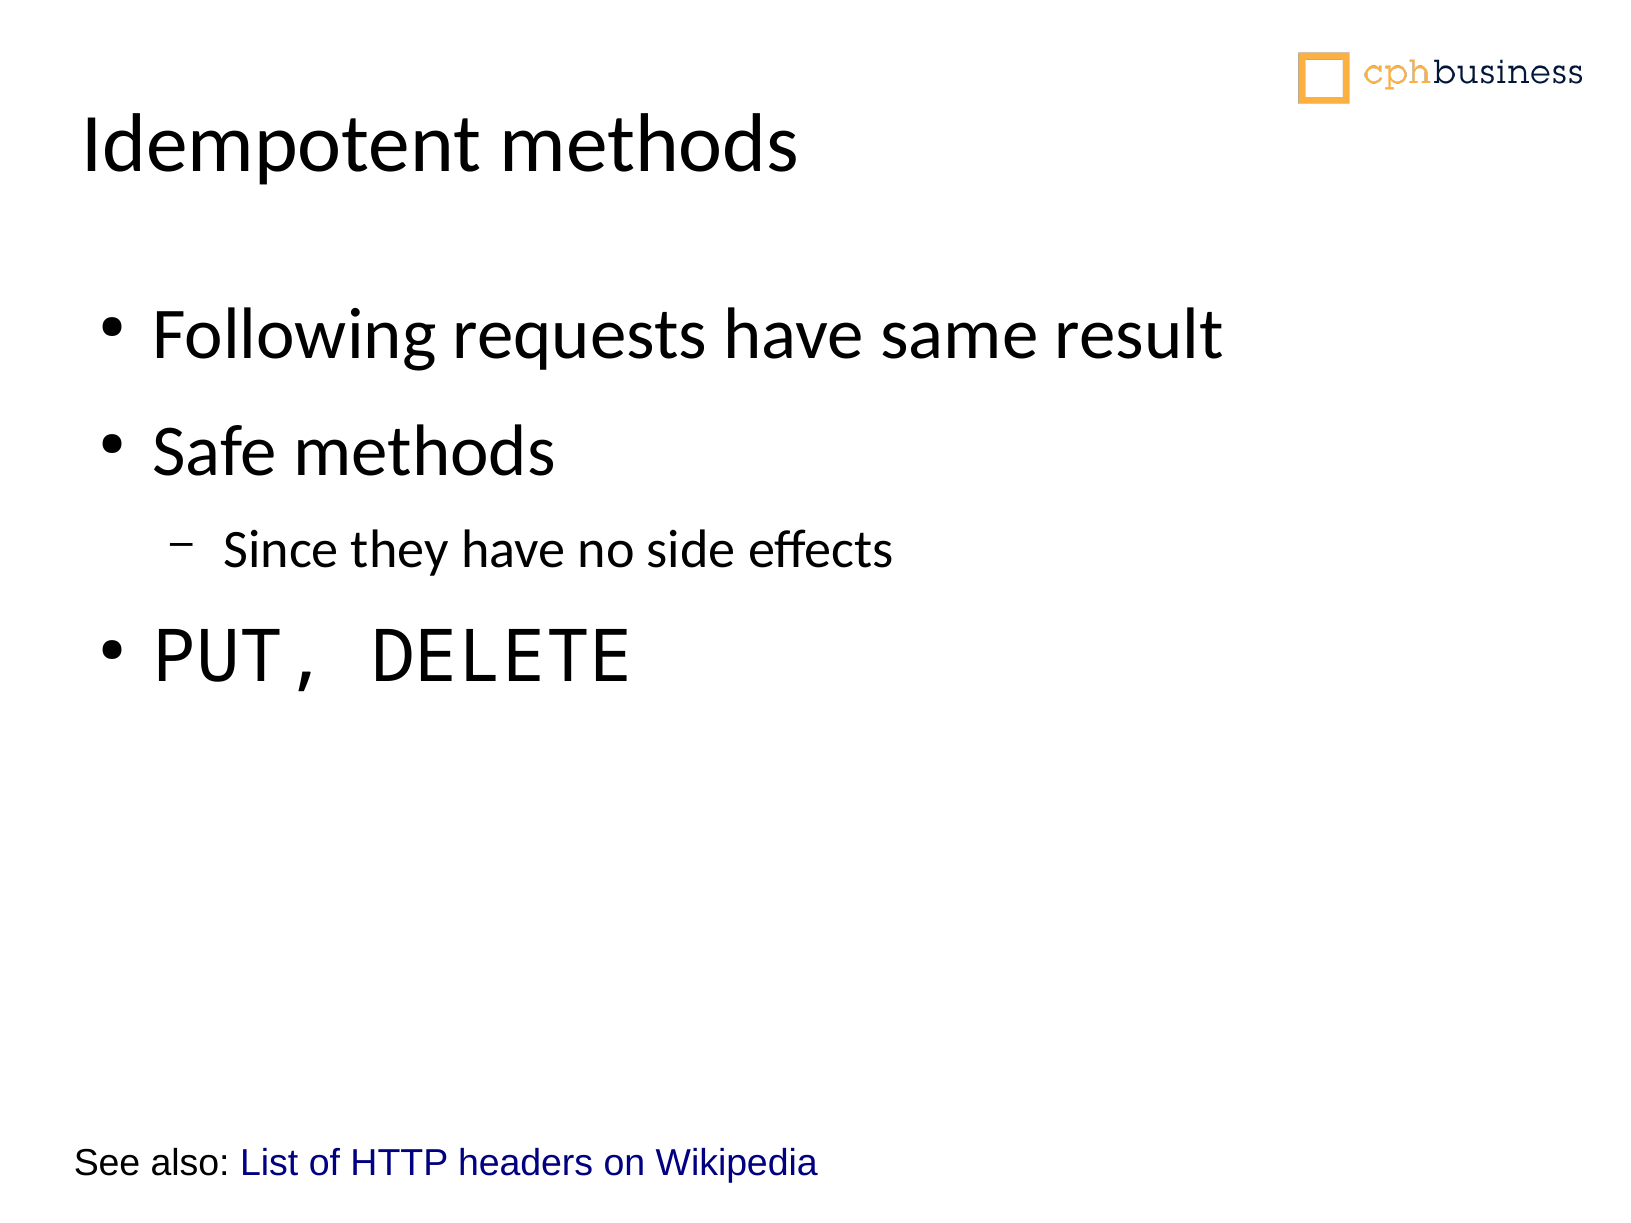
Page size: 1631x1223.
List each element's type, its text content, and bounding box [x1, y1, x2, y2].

list Following requests have same result Safe methods Since they have no side effects PUT, DELETE [81, 285, 1549, 1092]
title Idempotent methods [81, 48, 1549, 253]
picture [1247, 1, 1631, 155]
text_box See also: List of HTTP headers on Wikipedia [59, 1133, 1536, 1191]
